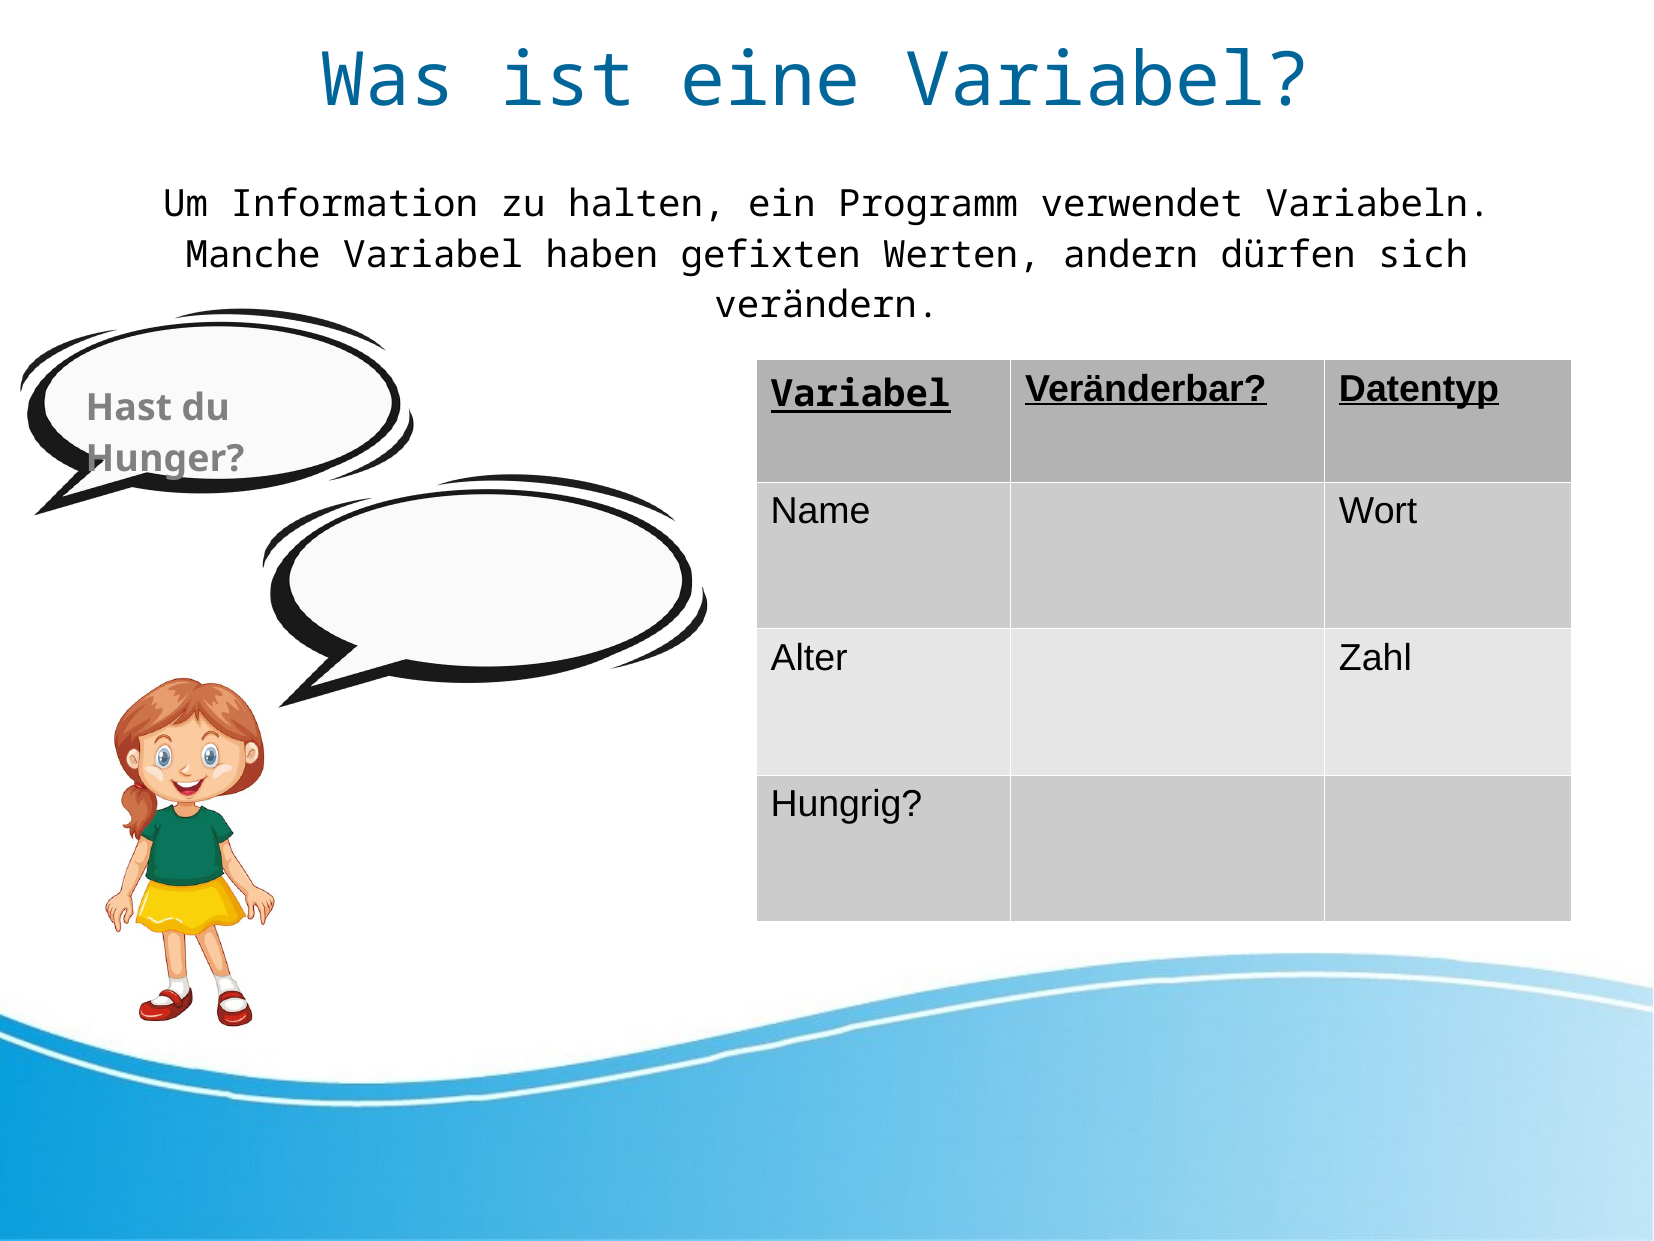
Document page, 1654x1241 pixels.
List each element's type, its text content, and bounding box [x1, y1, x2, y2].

table_cell [1011, 483, 1324, 628]
table_cell Zahl [1325, 629, 1571, 775]
table_cell [1011, 629, 1324, 775]
text_box Um Information zu halten, ein Programm verwendet Variabeln. Manche Variabel haben gefixten Werten, andern dürfen sich verändern. [91, 168, 1563, 284]
table_header Veränderbar? [1011, 360, 1324, 482]
table_cell Name [757, 483, 1010, 628]
table_cell [1011, 776, 1324, 921]
table_header Variabel [757, 360, 1010, 482]
table_cell Alter [757, 629, 1010, 775]
text_box Hast du Hunger? [70, 372, 402, 485]
table_header Datentyp [1325, 360, 1571, 482]
table_cell [1325, 776, 1571, 921]
title Was ist eine Variabel? [70, 0, 1559, 154]
picture [0, 307, 1654, 1241]
table_cell Hungrig? [757, 776, 1010, 921]
table_cell Wort [1325, 483, 1571, 628]
